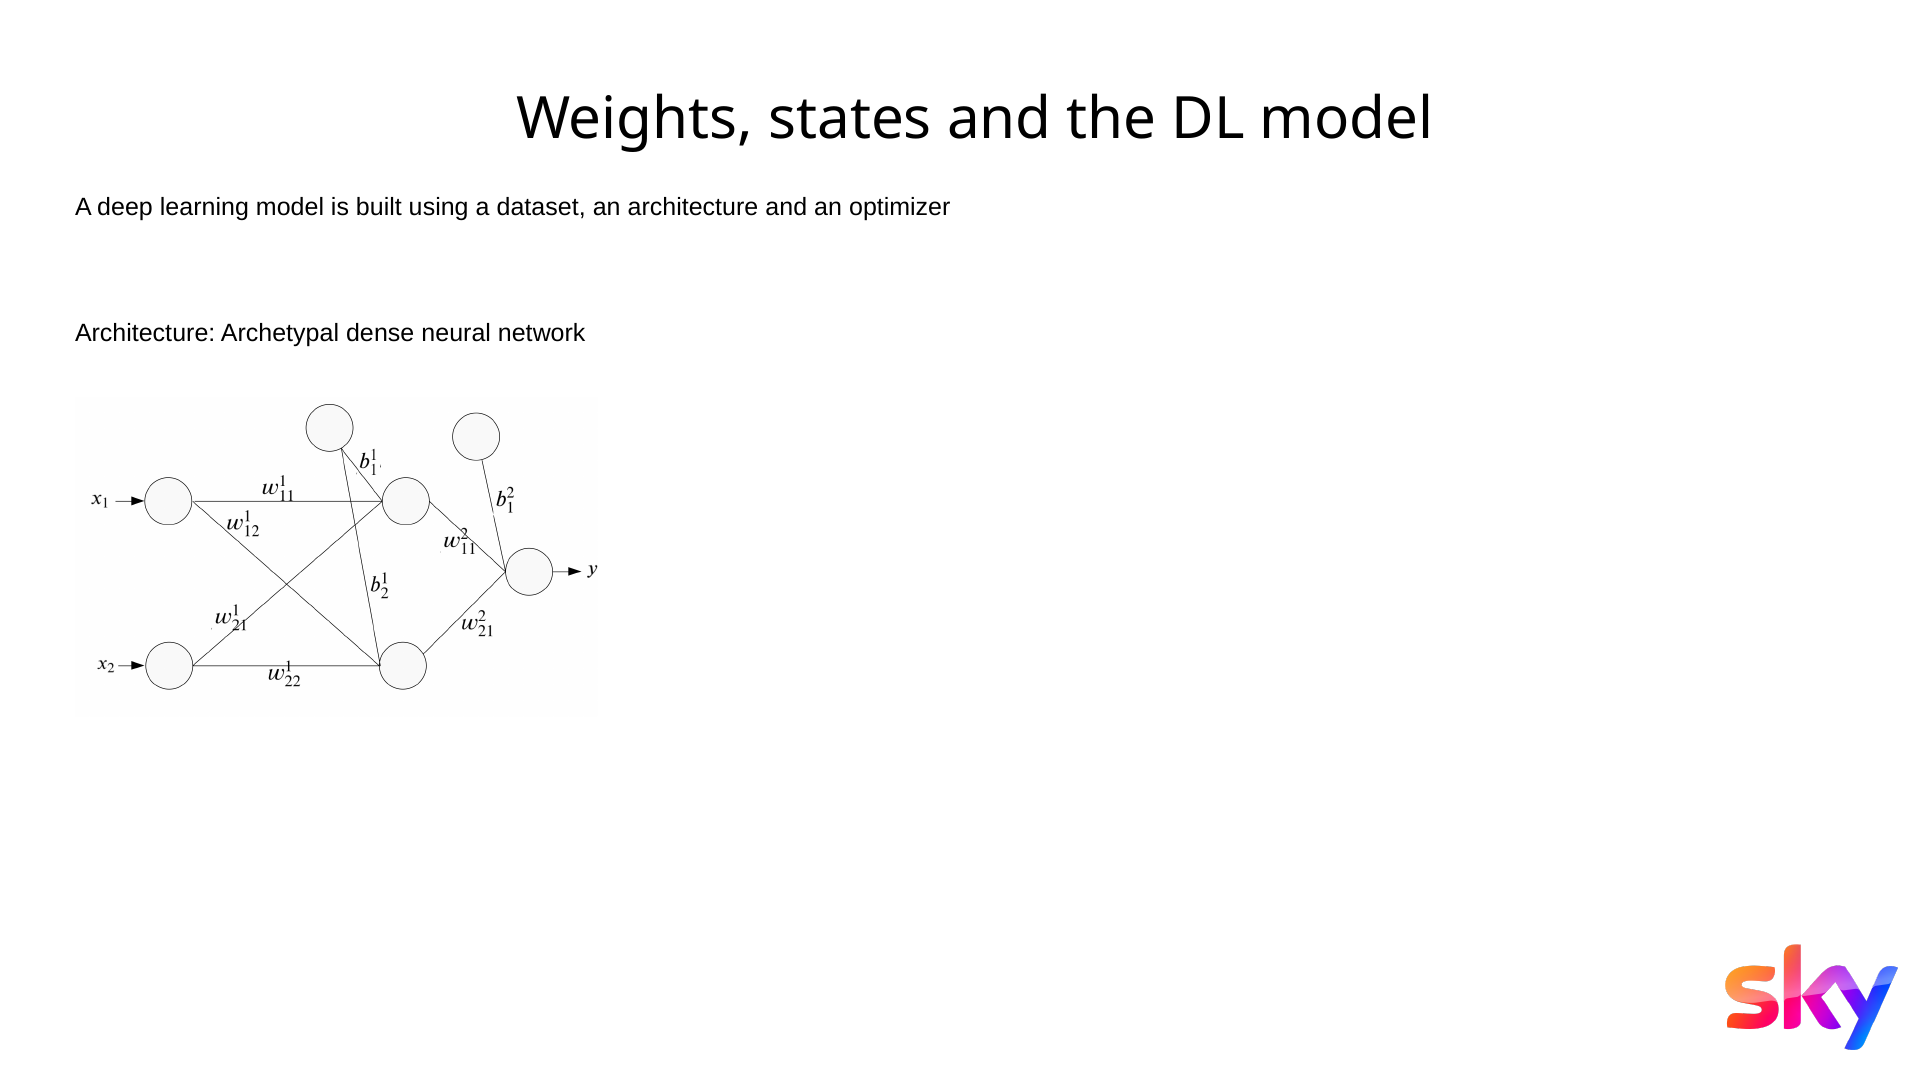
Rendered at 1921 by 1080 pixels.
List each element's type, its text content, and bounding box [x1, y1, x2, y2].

subtitle A deep learning model is built using a dataset, an architecture and an optimizer [75, 150, 1876, 263]
picture [75, 397, 598, 717]
picture [1725, 944, 1898, 1051]
title Weights, states and the DL model [112, 38, 1837, 151]
text_box Architecture: Archetypal dense neural network [75, 262, 751, 376]
